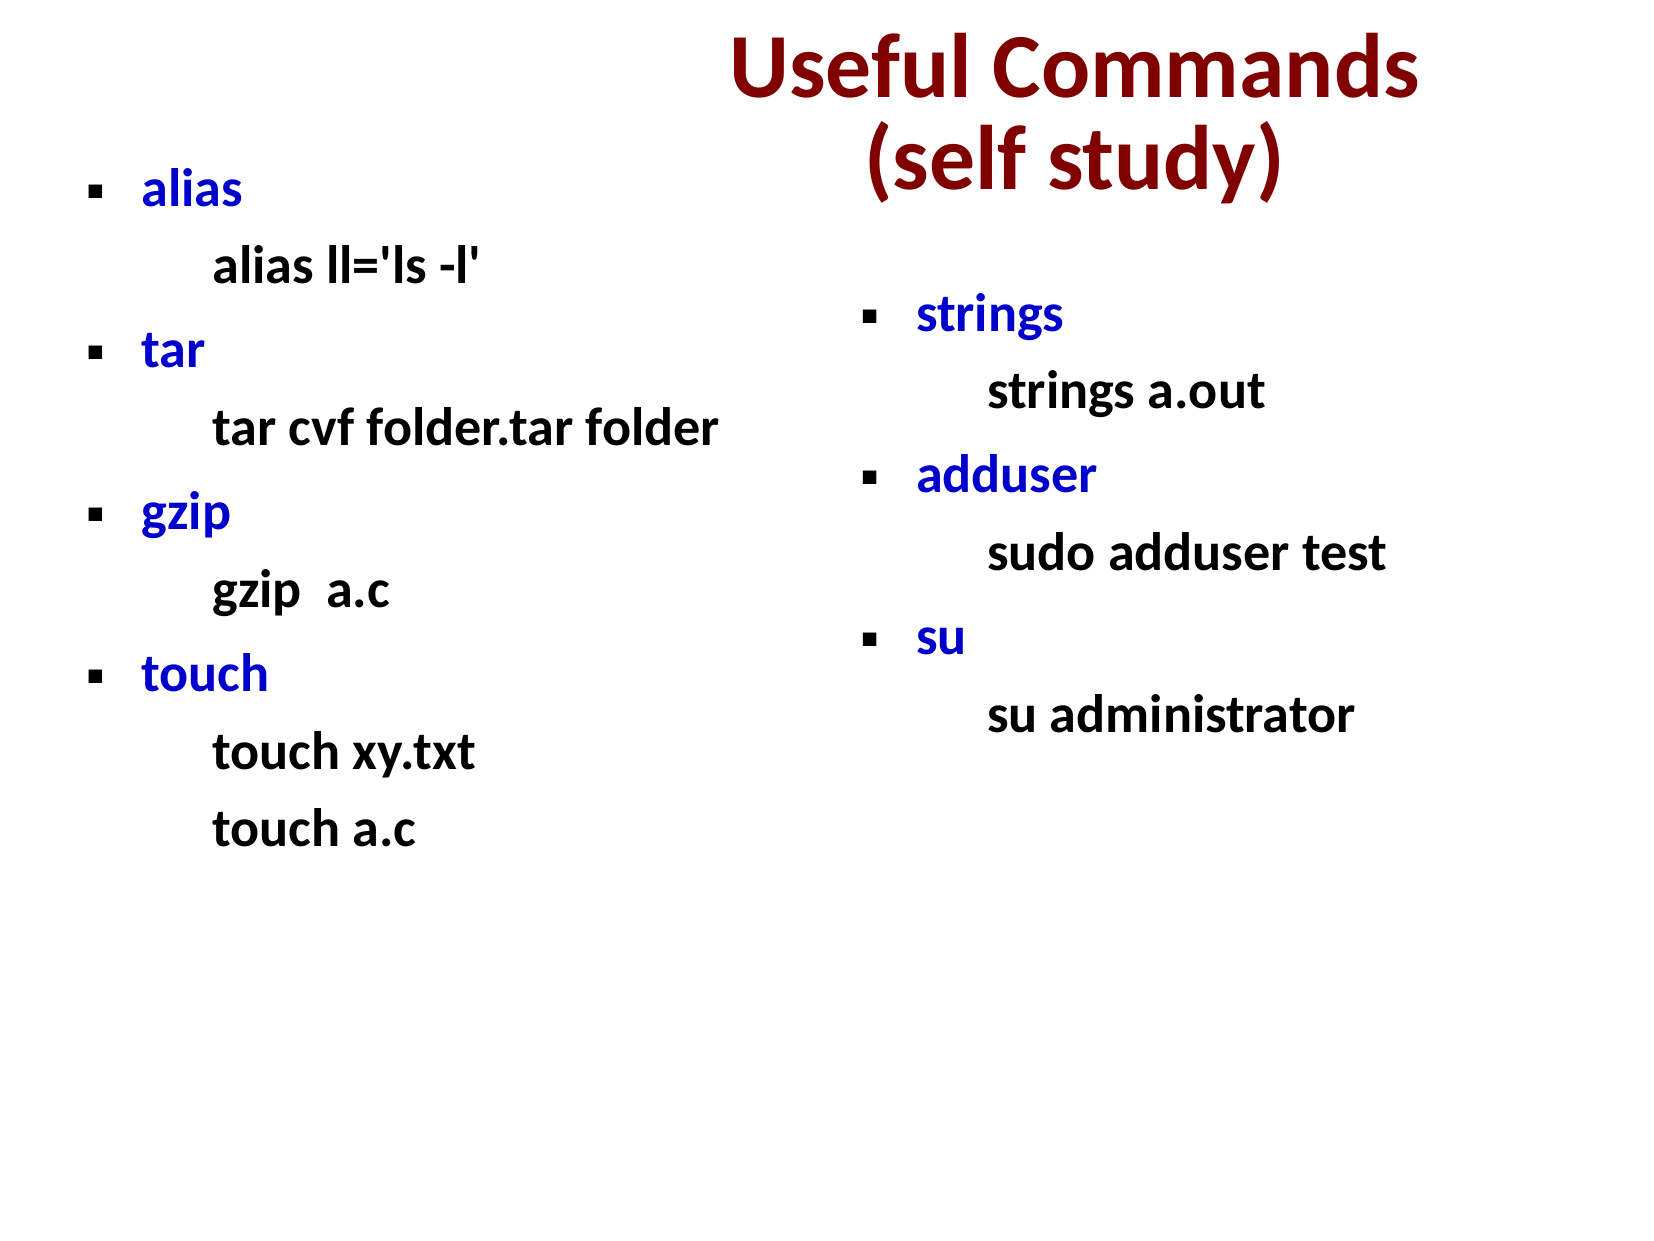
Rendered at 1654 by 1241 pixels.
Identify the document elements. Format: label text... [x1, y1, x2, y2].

title Useful Commands (self study) [330, 17, 1654, 225]
list alias alias ll='ls -l' tar tar cvf folder.tar folder gzip gzip a.c touch touch xy.txt touch a.c [70, 165, 886, 1229]
list strings strings a.out adduser sudo adduser test su su administrator [845, 290, 1572, 1010]
